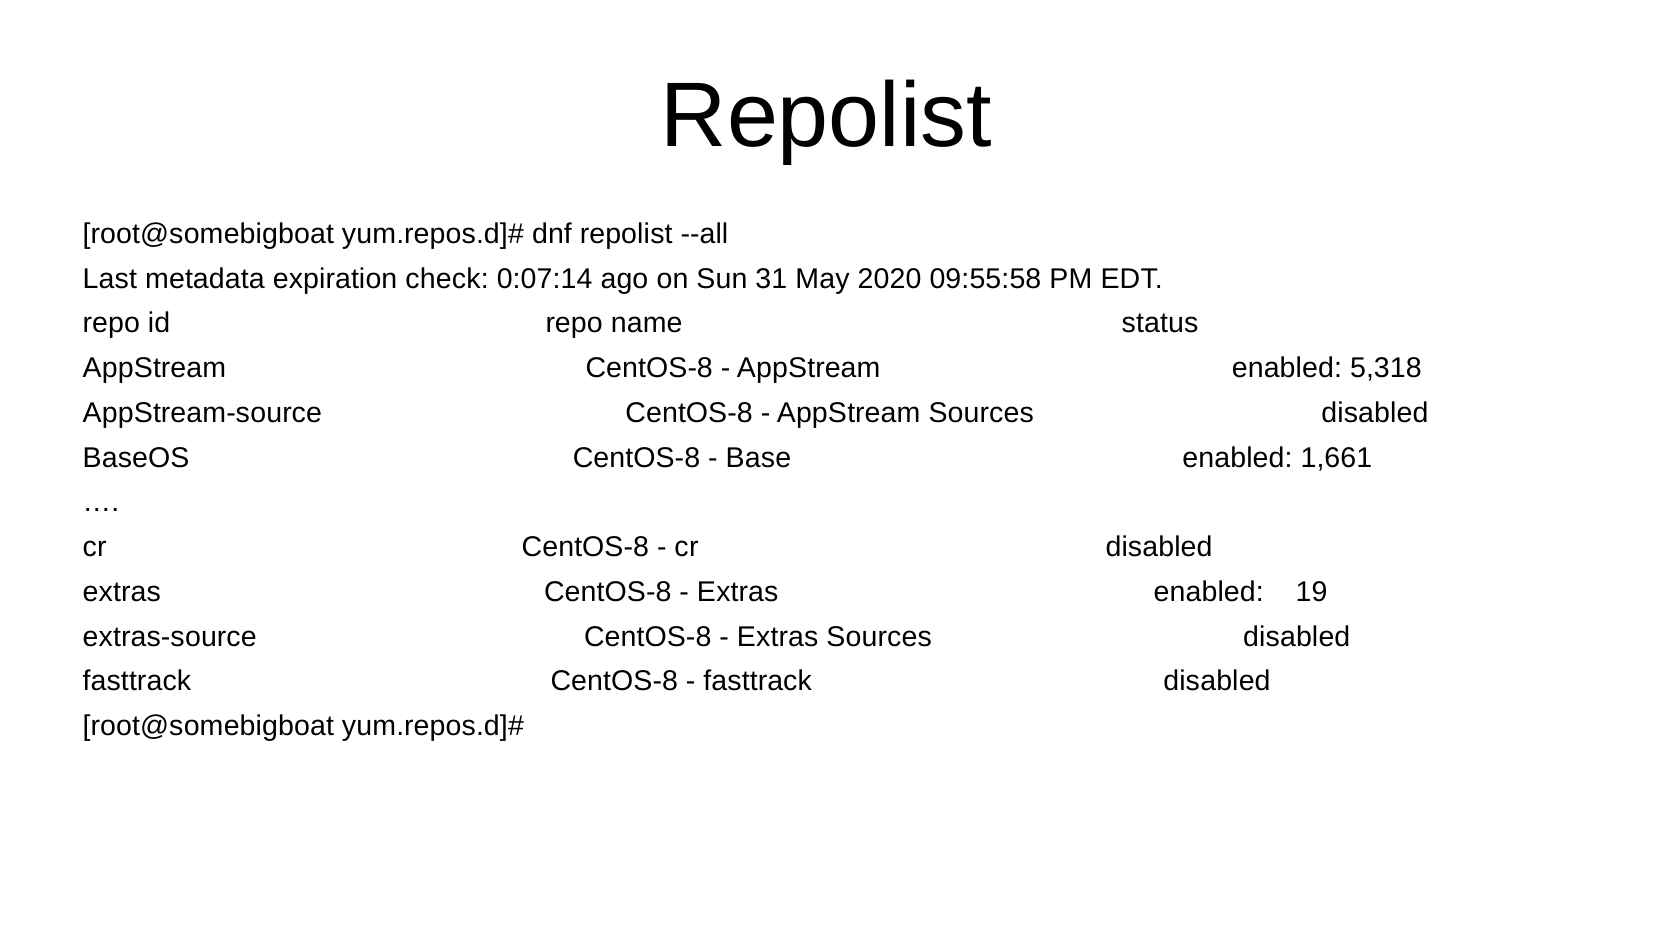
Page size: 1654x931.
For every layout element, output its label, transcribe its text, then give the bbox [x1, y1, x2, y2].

title Repolist [82, 37, 1571, 193]
list [root@somebigboat yum.repos.d]# dnf repolist --all Last metadata expiration check: 0:07:14 ago on Sun 31 May 2020 09:55:58 PM EDT. repo id repo name status AppStream CentOS-8 - AppStream enabled: 5,318 AppStream-source CentOS-8 - AppStream Sources disabled BaseOS CentOS-8 - Base enabled: 1,661 …. cr CentOS-8 - cr disabled extras CentOS-8 - Extras enabled: 19 extras-source CentOS-8 - Extras Sources disabled fasttrack CentOS-8 - fasttrack disabled [root@somebigboat yum.repos.d]# [82, 217, 1571, 758]
